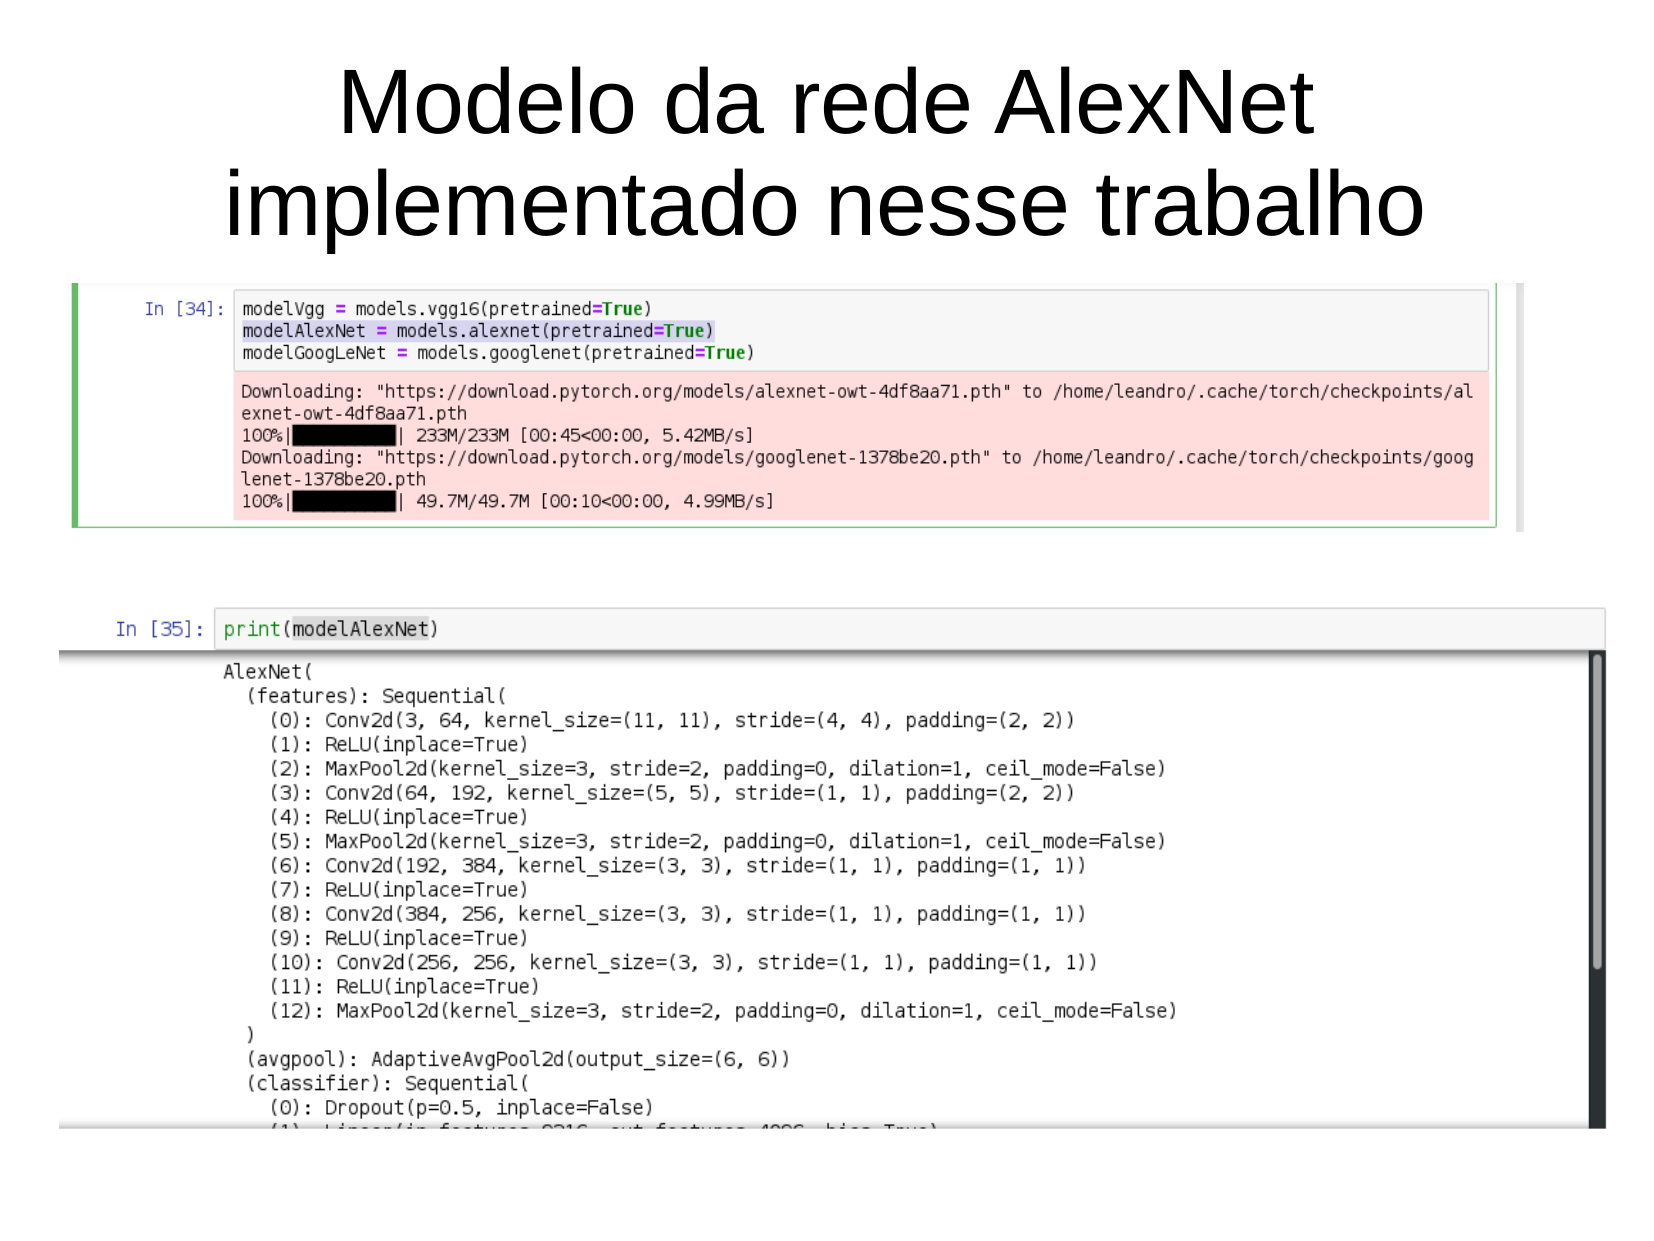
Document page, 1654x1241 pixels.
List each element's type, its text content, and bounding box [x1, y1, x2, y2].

title Modelo da rede AlexNet implementado nesse trabalho [82, 49, 1571, 257]
picture [59, 602, 1609, 1146]
picture [68, 283, 1524, 532]
